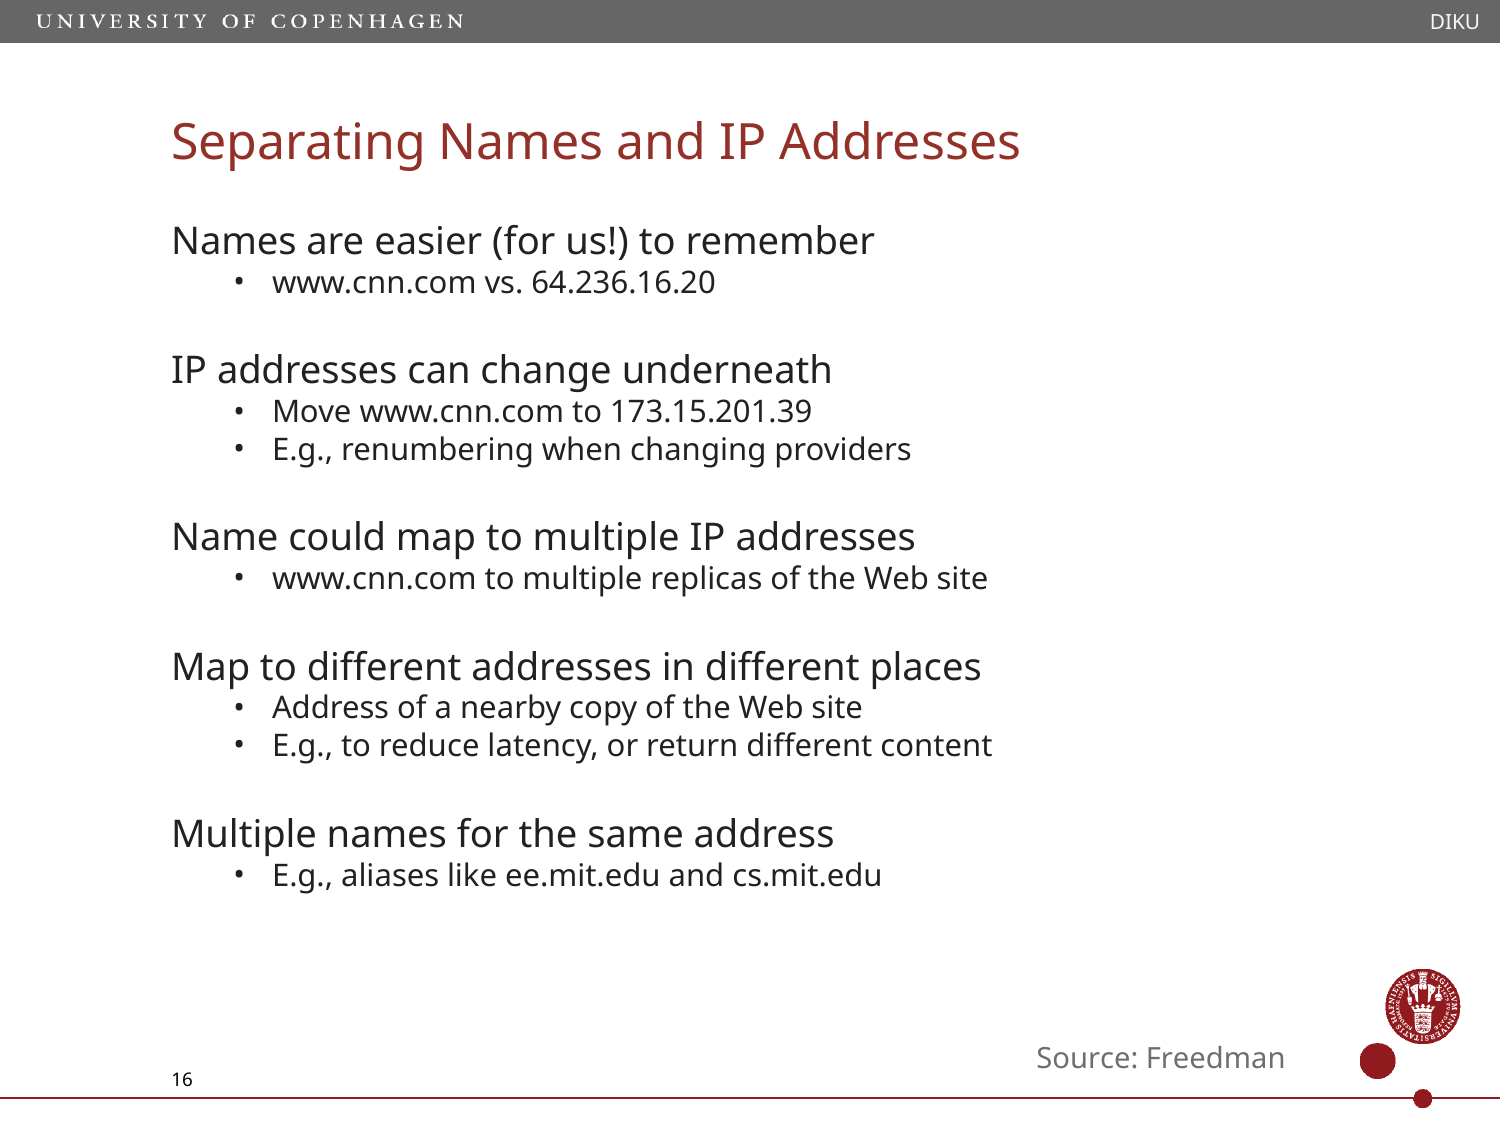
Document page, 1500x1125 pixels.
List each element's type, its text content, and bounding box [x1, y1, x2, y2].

text_box DIKU [469, 0, 1495, 43]
title Separating Names and IP Addresses [171, 75, 1329, 171]
list Names are easier (for us!) to remember www.cnn.com vs. 64.236.16.20 IP addresses can change underneath Move www.cnn.com to 173.15.201.39 E.g., renumbering when changing providers Name could map to multiple IP addresses www.cnn.com to multiple replicas of the Web site Map to different addresses in different places Address of a nearby copy of the Web site E.g., to reduce latency, or return different content Multiple names for the same address E.g., aliases like ee.mit.edu and cs.mit.edu [171, 225, 1329, 900]
text_box <number> [171, 1067, 522, 1092]
text_box Source: Freedman [1021, 1031, 1341, 1083]
picture [0, 910, 1500, 1122]
